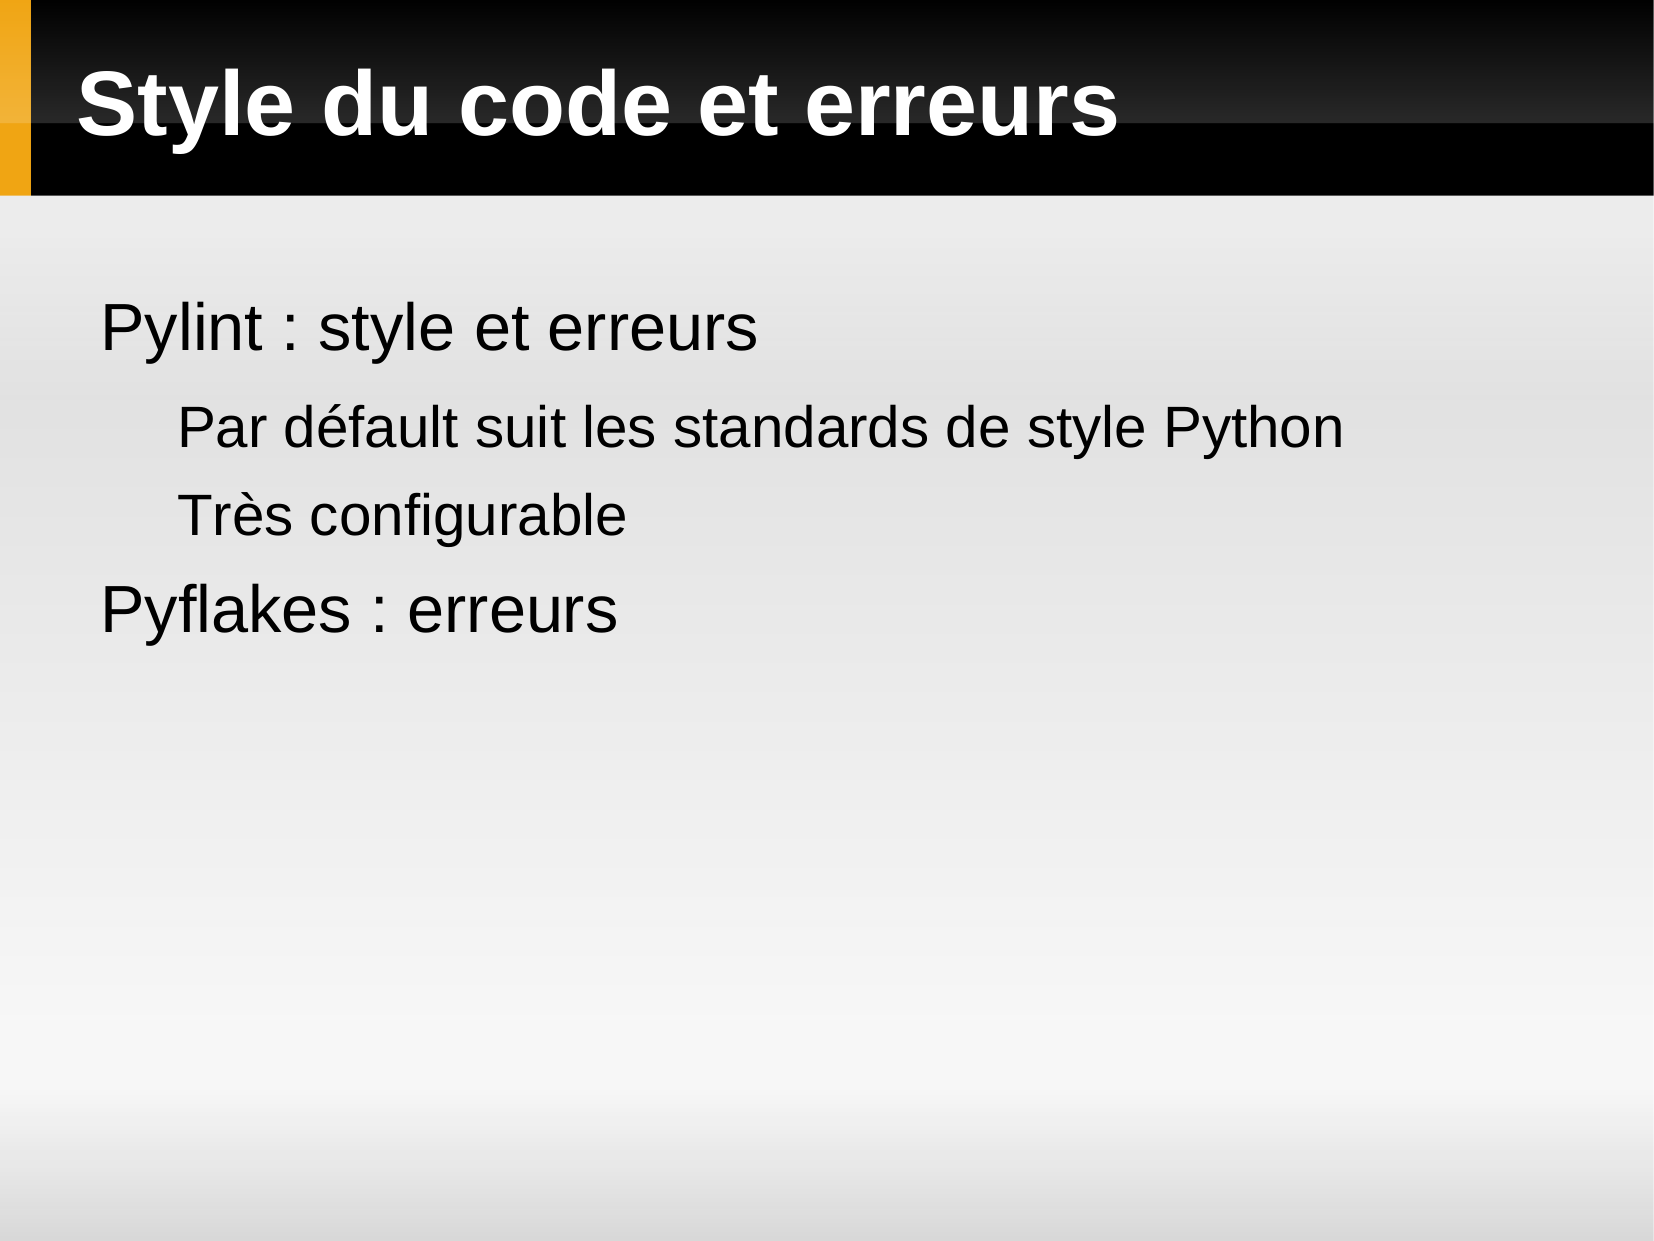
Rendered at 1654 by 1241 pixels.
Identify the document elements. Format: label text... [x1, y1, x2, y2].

picture [0, 0, 1654, 1241]
title Style du code et erreurs [76, 7, 1565, 200]
list Pylint : style et erreurs Par défault suit les standards de style Python Très configurable Pyflakes : erreurs [82, 290, 1571, 1094]
